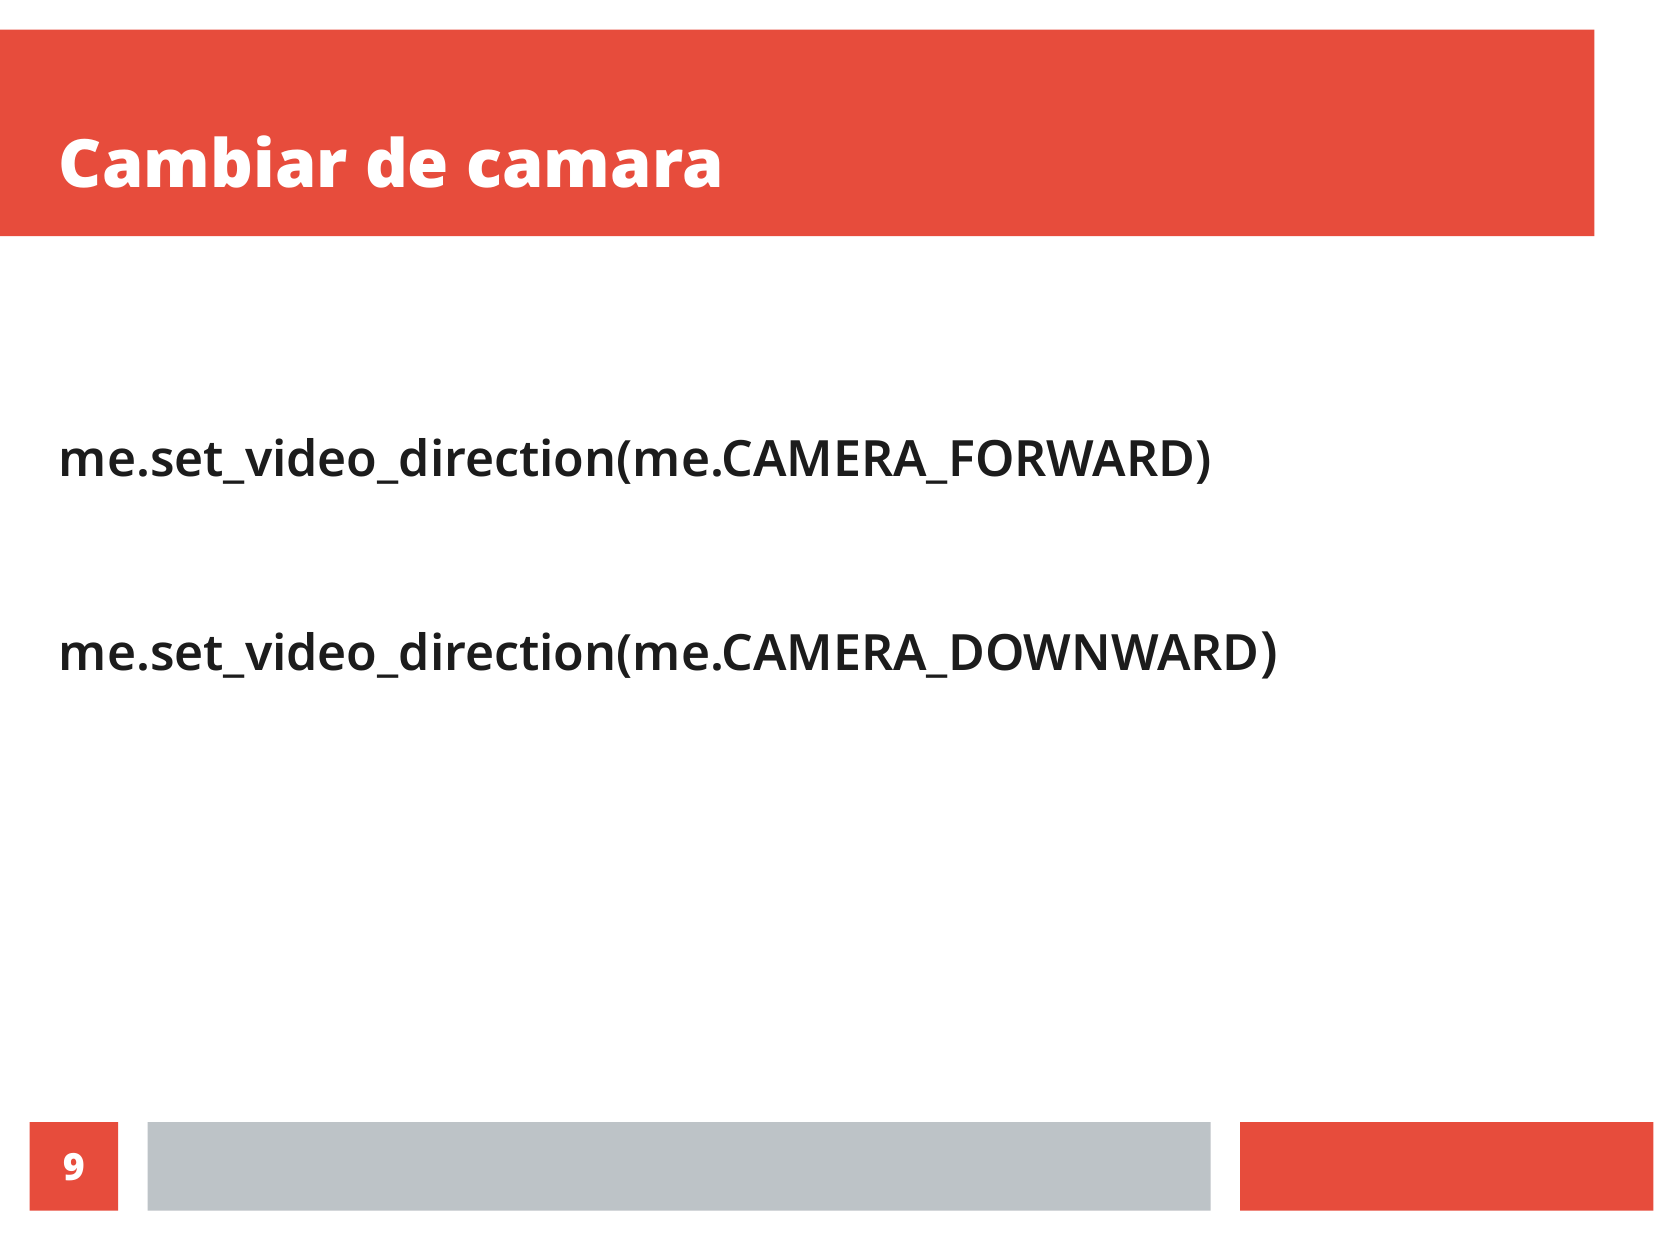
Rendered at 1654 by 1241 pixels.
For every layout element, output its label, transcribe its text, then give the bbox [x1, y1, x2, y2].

title Cambiar de camara [59, 59, 1595, 207]
list me.set_video_direction(me.CAMERA_FORWARD) me.set_video_direction(me.CAMERA_DOWNWARD) [59, 324, 1565, 1093]
